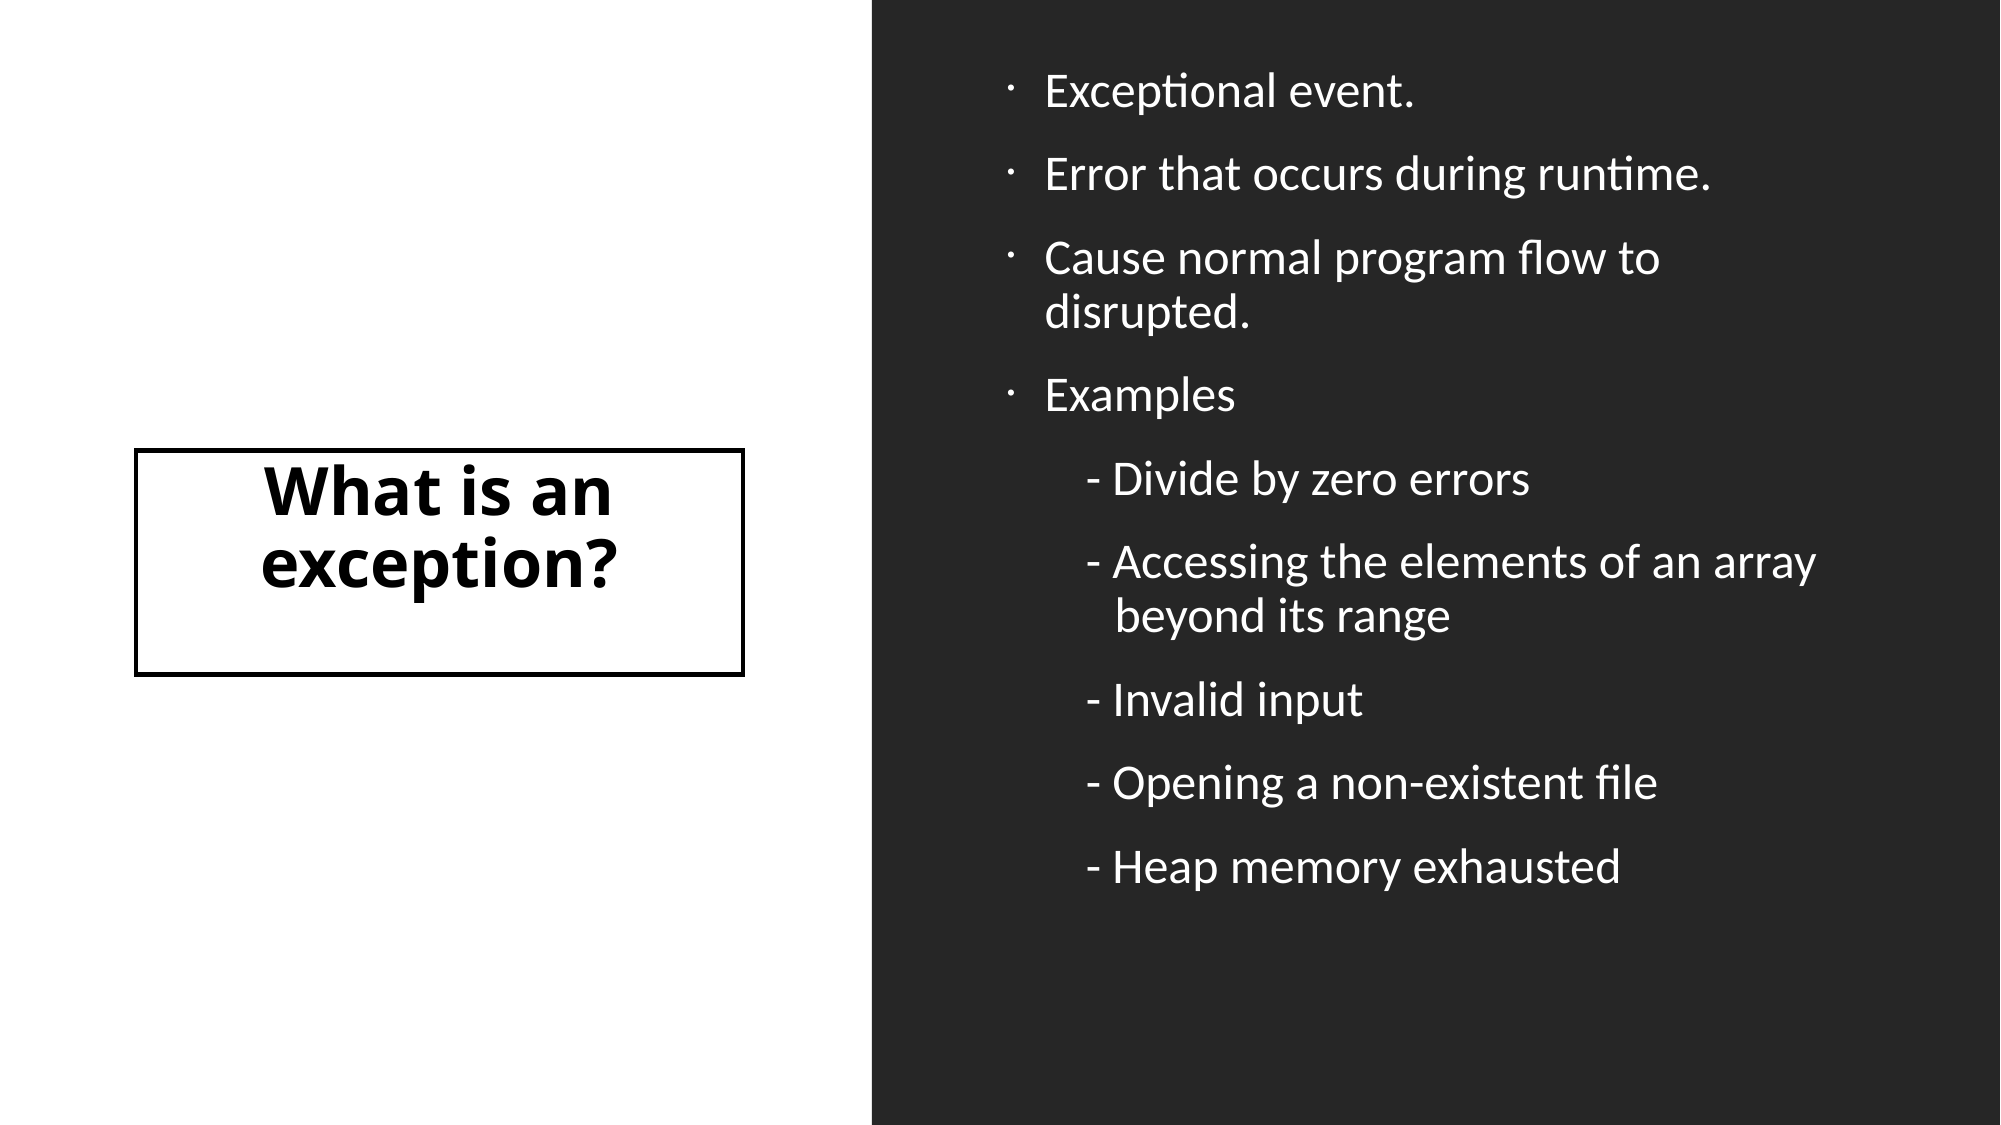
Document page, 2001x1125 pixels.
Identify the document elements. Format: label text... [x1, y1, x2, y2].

list Exceptional event. Error that occurs during runtime. Cause normal program flow to disrupted. Examples - Divide by zero errors - Accessing the elements of an array beyond its range - Invalid input - Opening a non-existent file - Heap memory exhausted [992, 131, 1880, 994]
text_box [871, 0, 2000, 1125]
title What is an exception? [136, 450, 743, 675]
